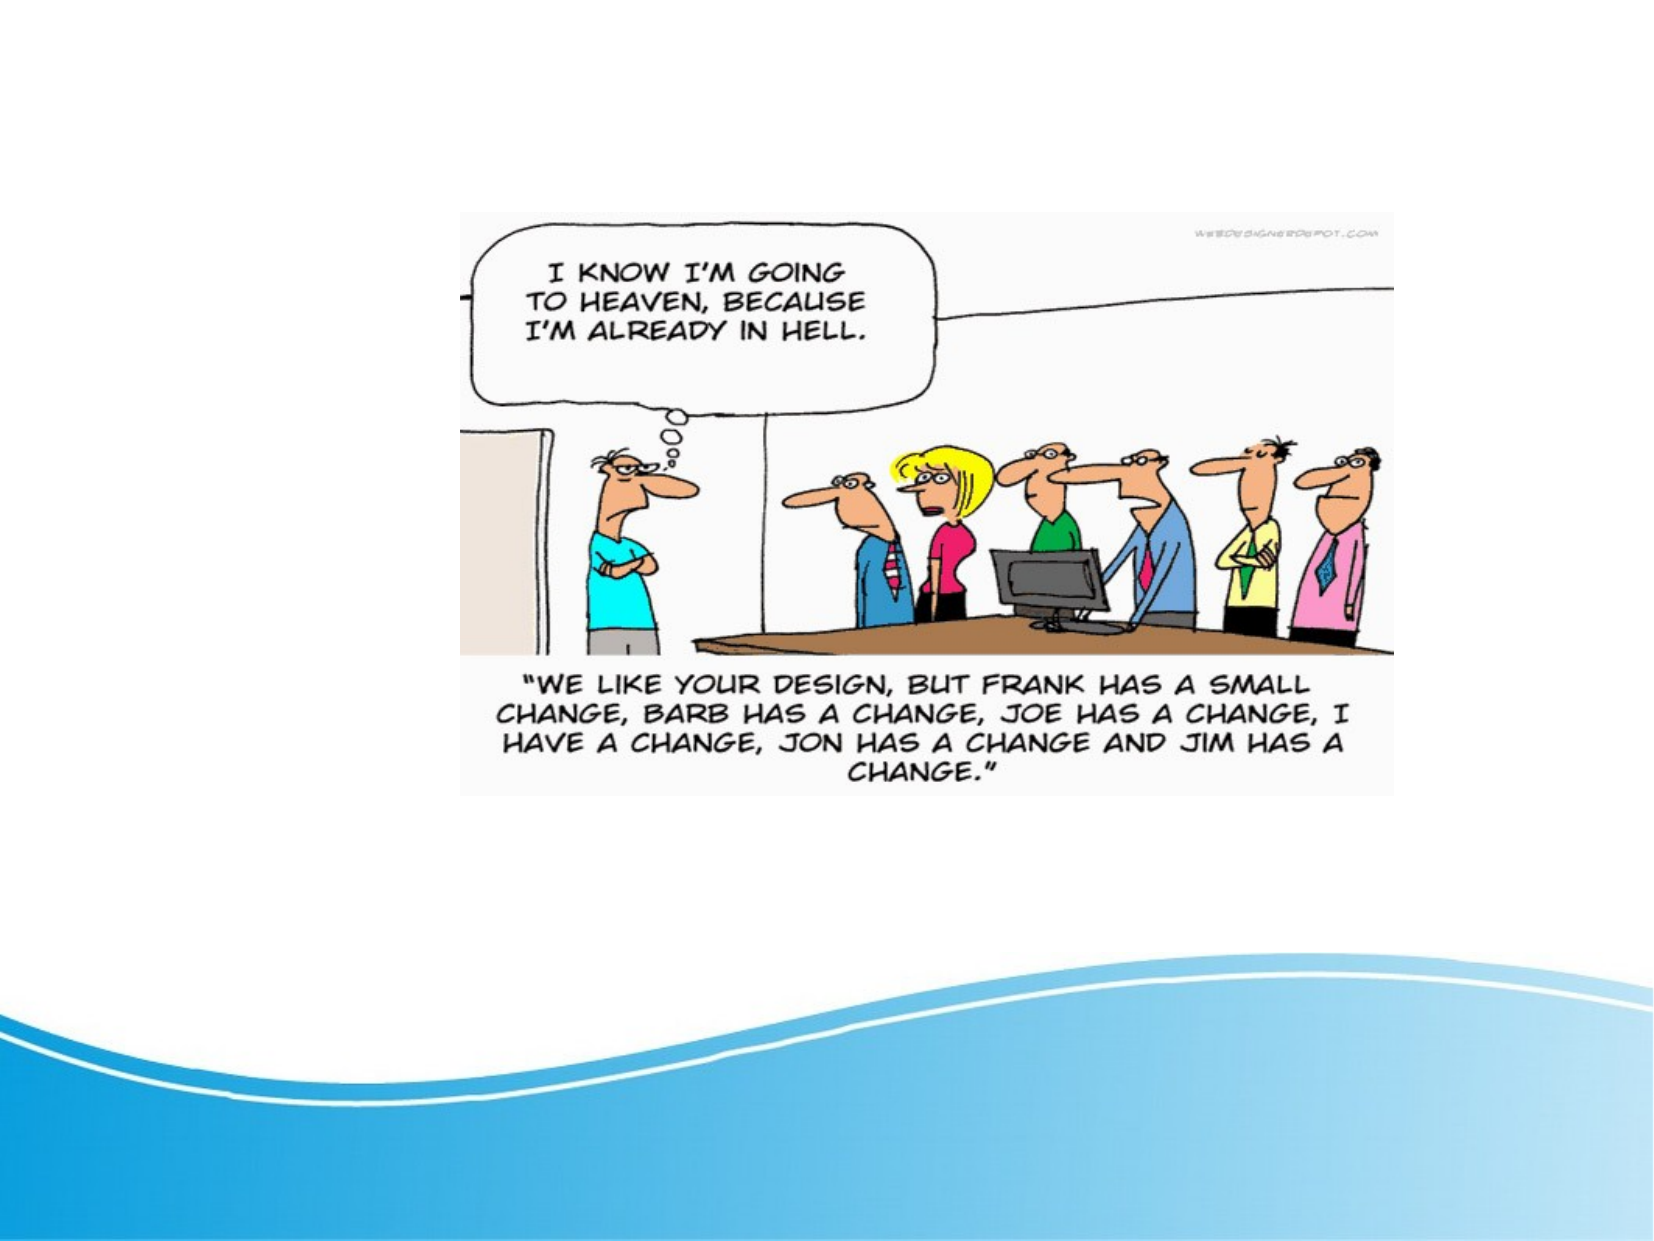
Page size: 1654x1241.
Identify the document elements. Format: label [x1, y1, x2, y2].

picture [460, 212, 1394, 796]
picture [0, 952, 1654, 1241]
